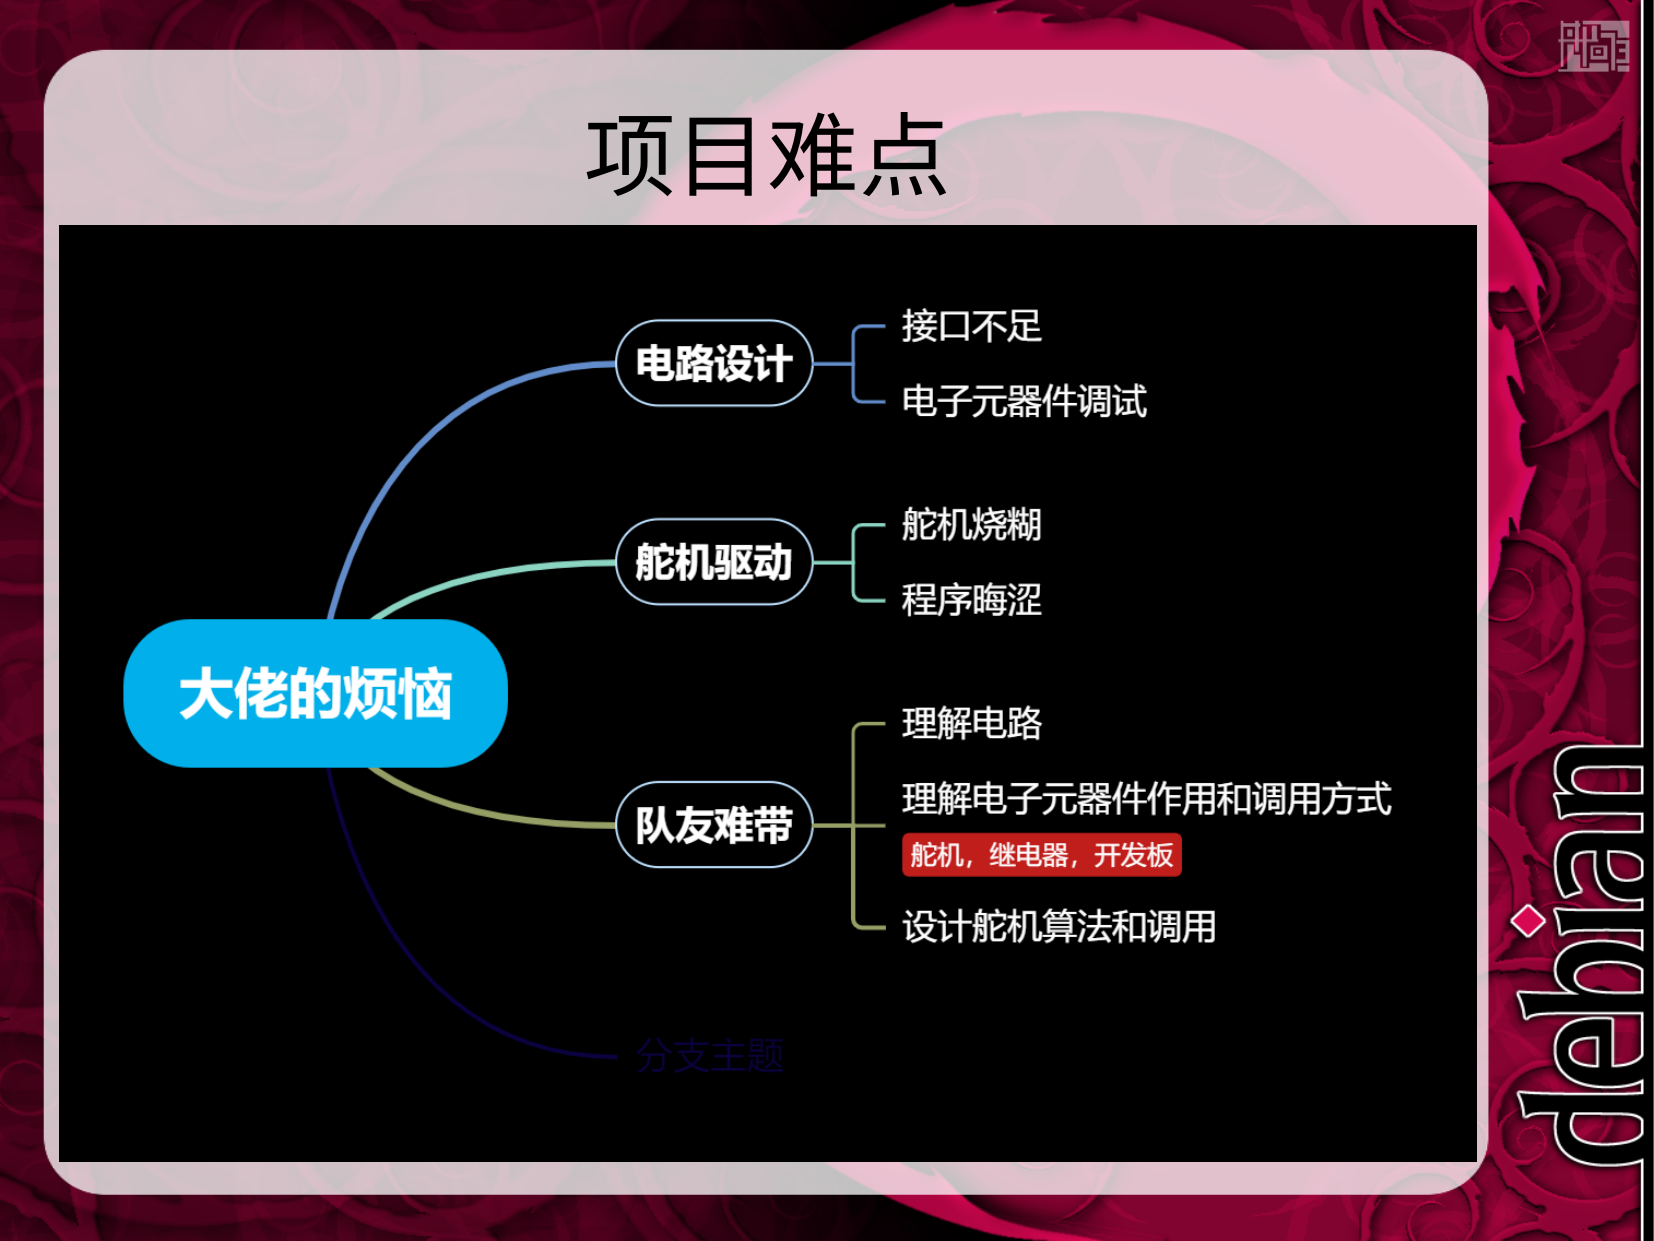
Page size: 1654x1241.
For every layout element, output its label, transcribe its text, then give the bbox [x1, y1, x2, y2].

title 项目难点 [59, 49, 1477, 225]
picture [59, 225, 1477, 1162]
